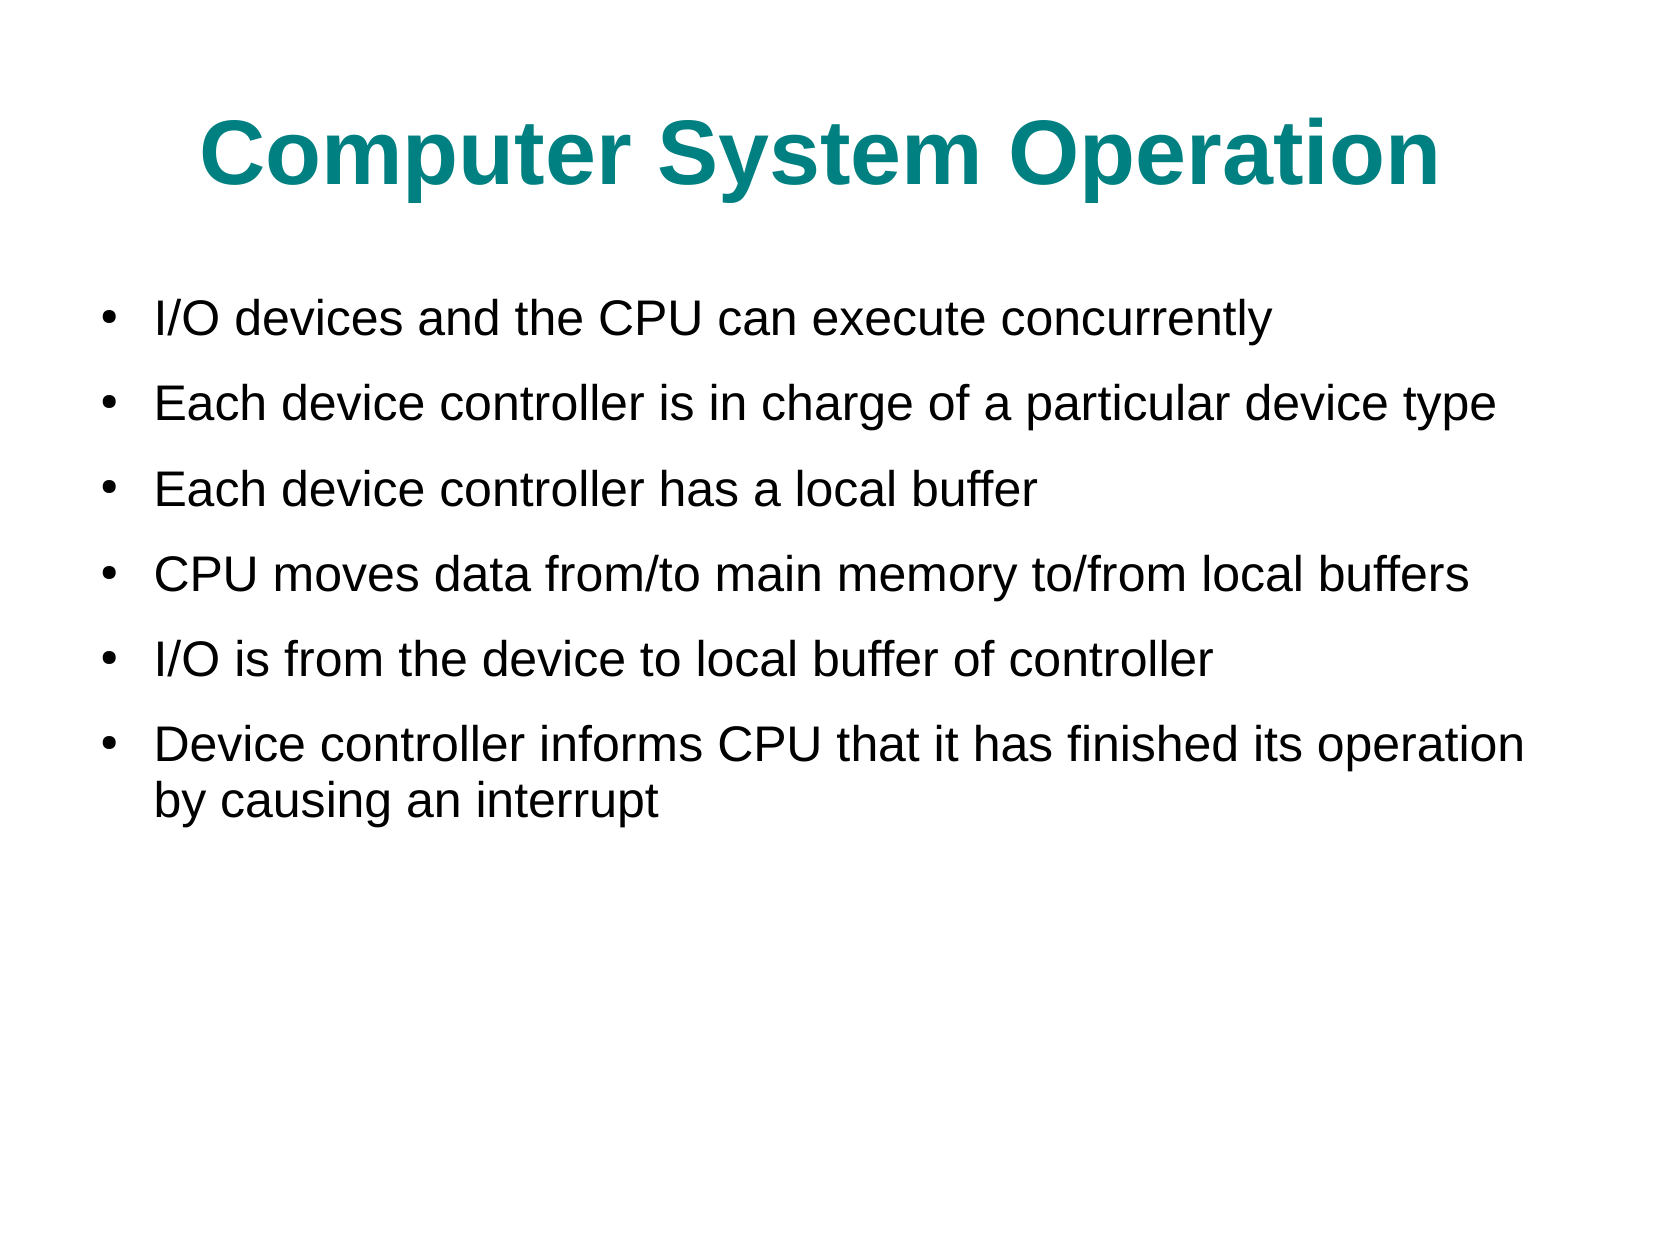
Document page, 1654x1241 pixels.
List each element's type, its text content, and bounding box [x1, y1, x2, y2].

title Computer System Operation [82, 49, 1571, 257]
list I/O devices and the CPU can execute concurrently Each device controller is in charge of a particular device type Each device controller has a local buffer CPU moves data from/to main memory to/from local buffers I/O is from the device to local buffer of controller Device controller informs CPU that it has finished its operation by causing an interrupt [82, 290, 1571, 1010]
